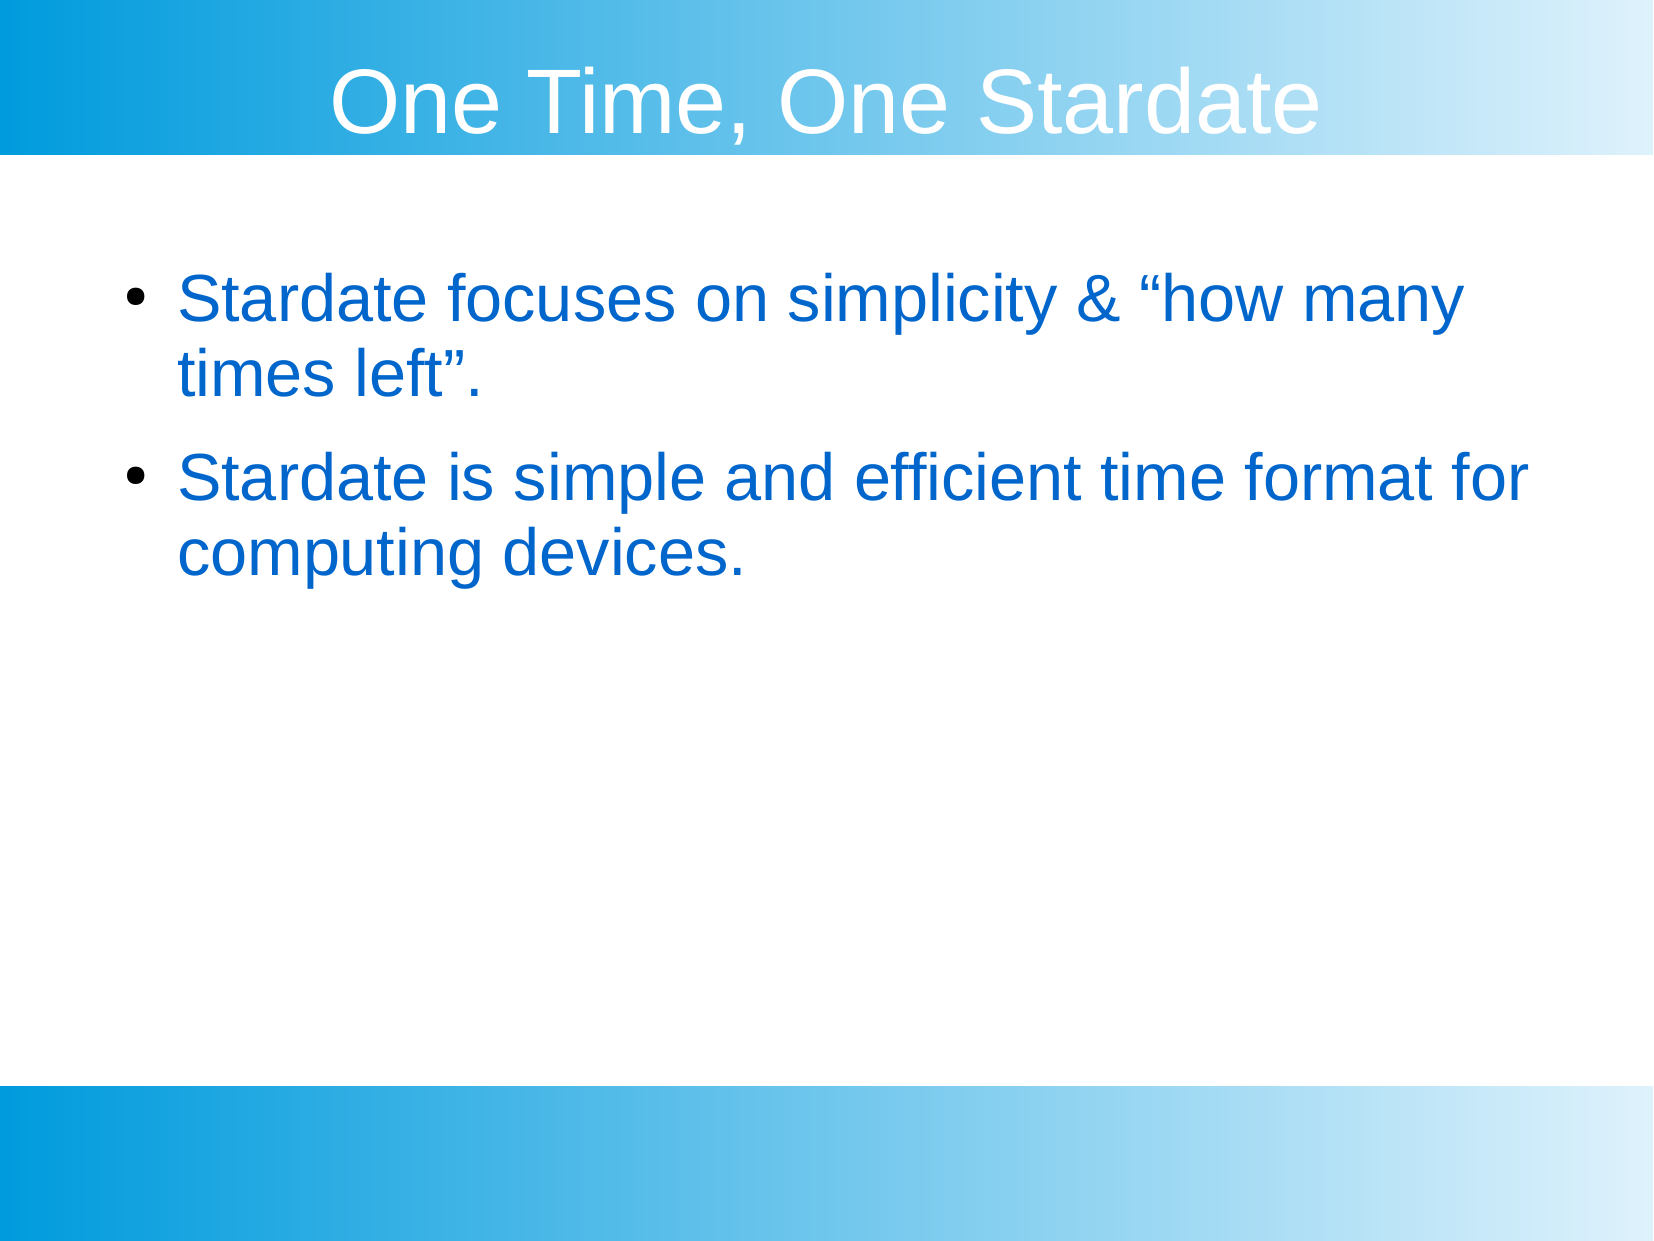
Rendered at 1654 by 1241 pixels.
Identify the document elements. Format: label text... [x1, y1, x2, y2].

title One Time, One Stardate [82, 49, 1571, 155]
list Stardate focuses on simplicity & “how many times left”. Stardate is simple and efficient time format for computing devices. [106, 261, 1595, 981]
